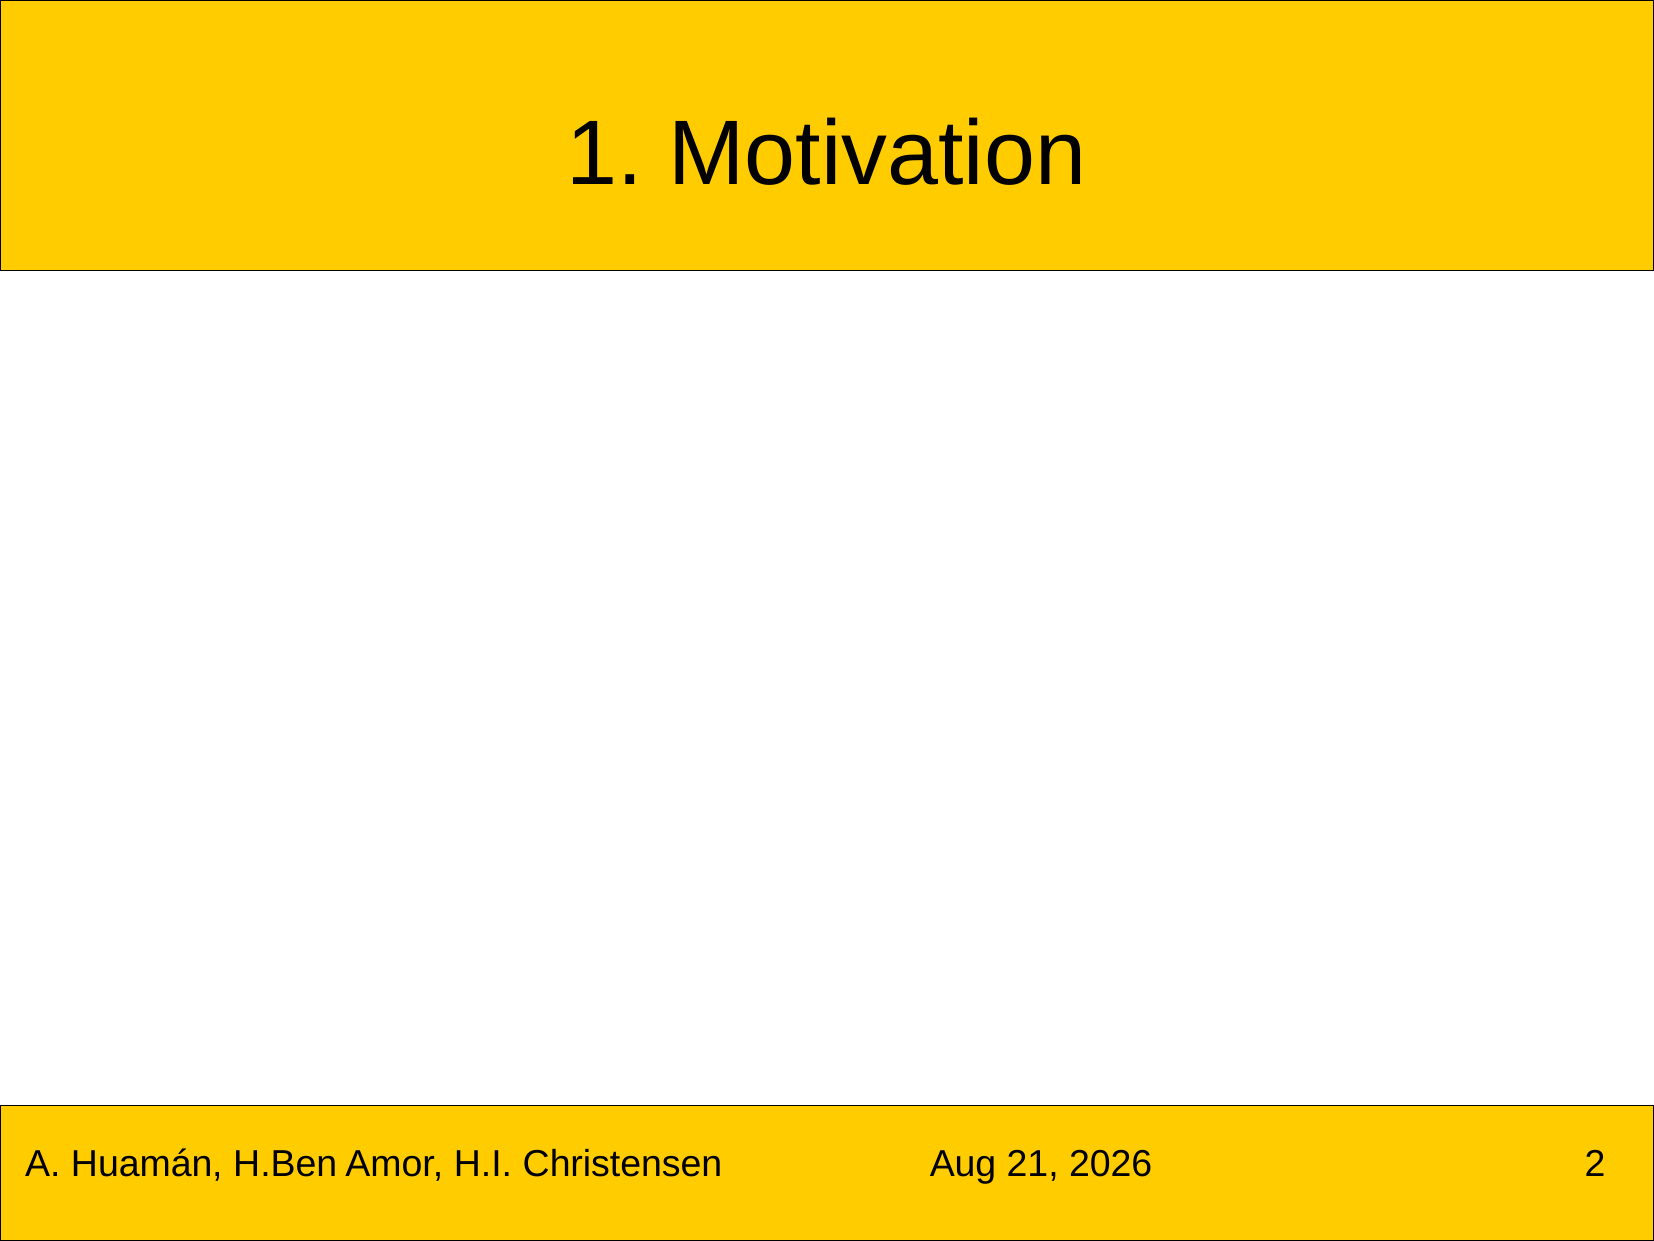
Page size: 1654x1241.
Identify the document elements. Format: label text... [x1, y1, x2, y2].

title 1. Motivation [82, 49, 1571, 257]
